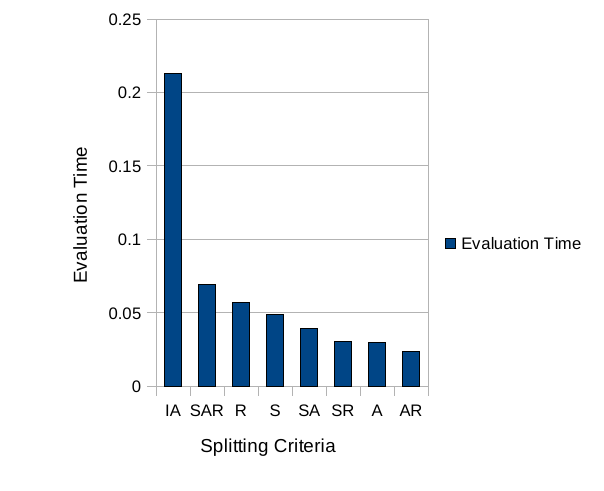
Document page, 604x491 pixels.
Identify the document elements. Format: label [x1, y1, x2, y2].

chart [37, 0, 601, 488]
